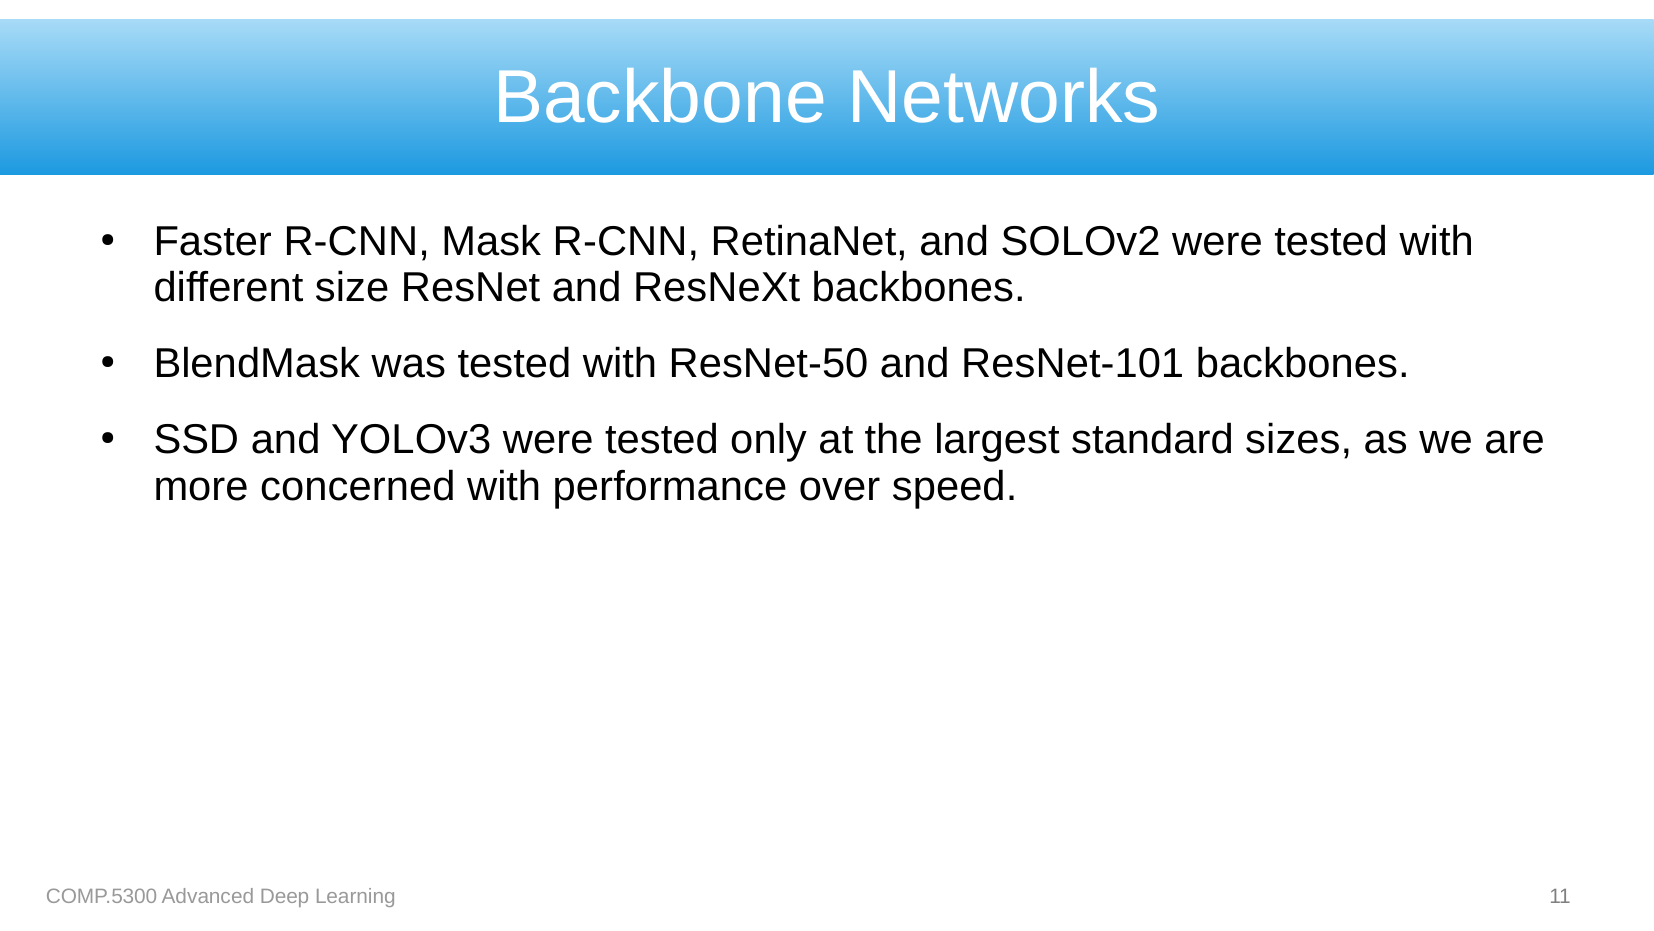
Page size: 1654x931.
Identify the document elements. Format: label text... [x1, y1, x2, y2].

title Backbone Networks [0, 19, 1654, 175]
list Faster R-CNN, Mask R-CNN, RetinaNet, and SOLOv2 were tested with different size ResNet and ResNeXt backbones. BlendMask was tested with ResNet-50 and ResNet-101 backbones. SSD and YOLOv3 were tested only at the largest standard sizes, as we are more concerned with performance over speed. [82, 217, 1571, 758]
